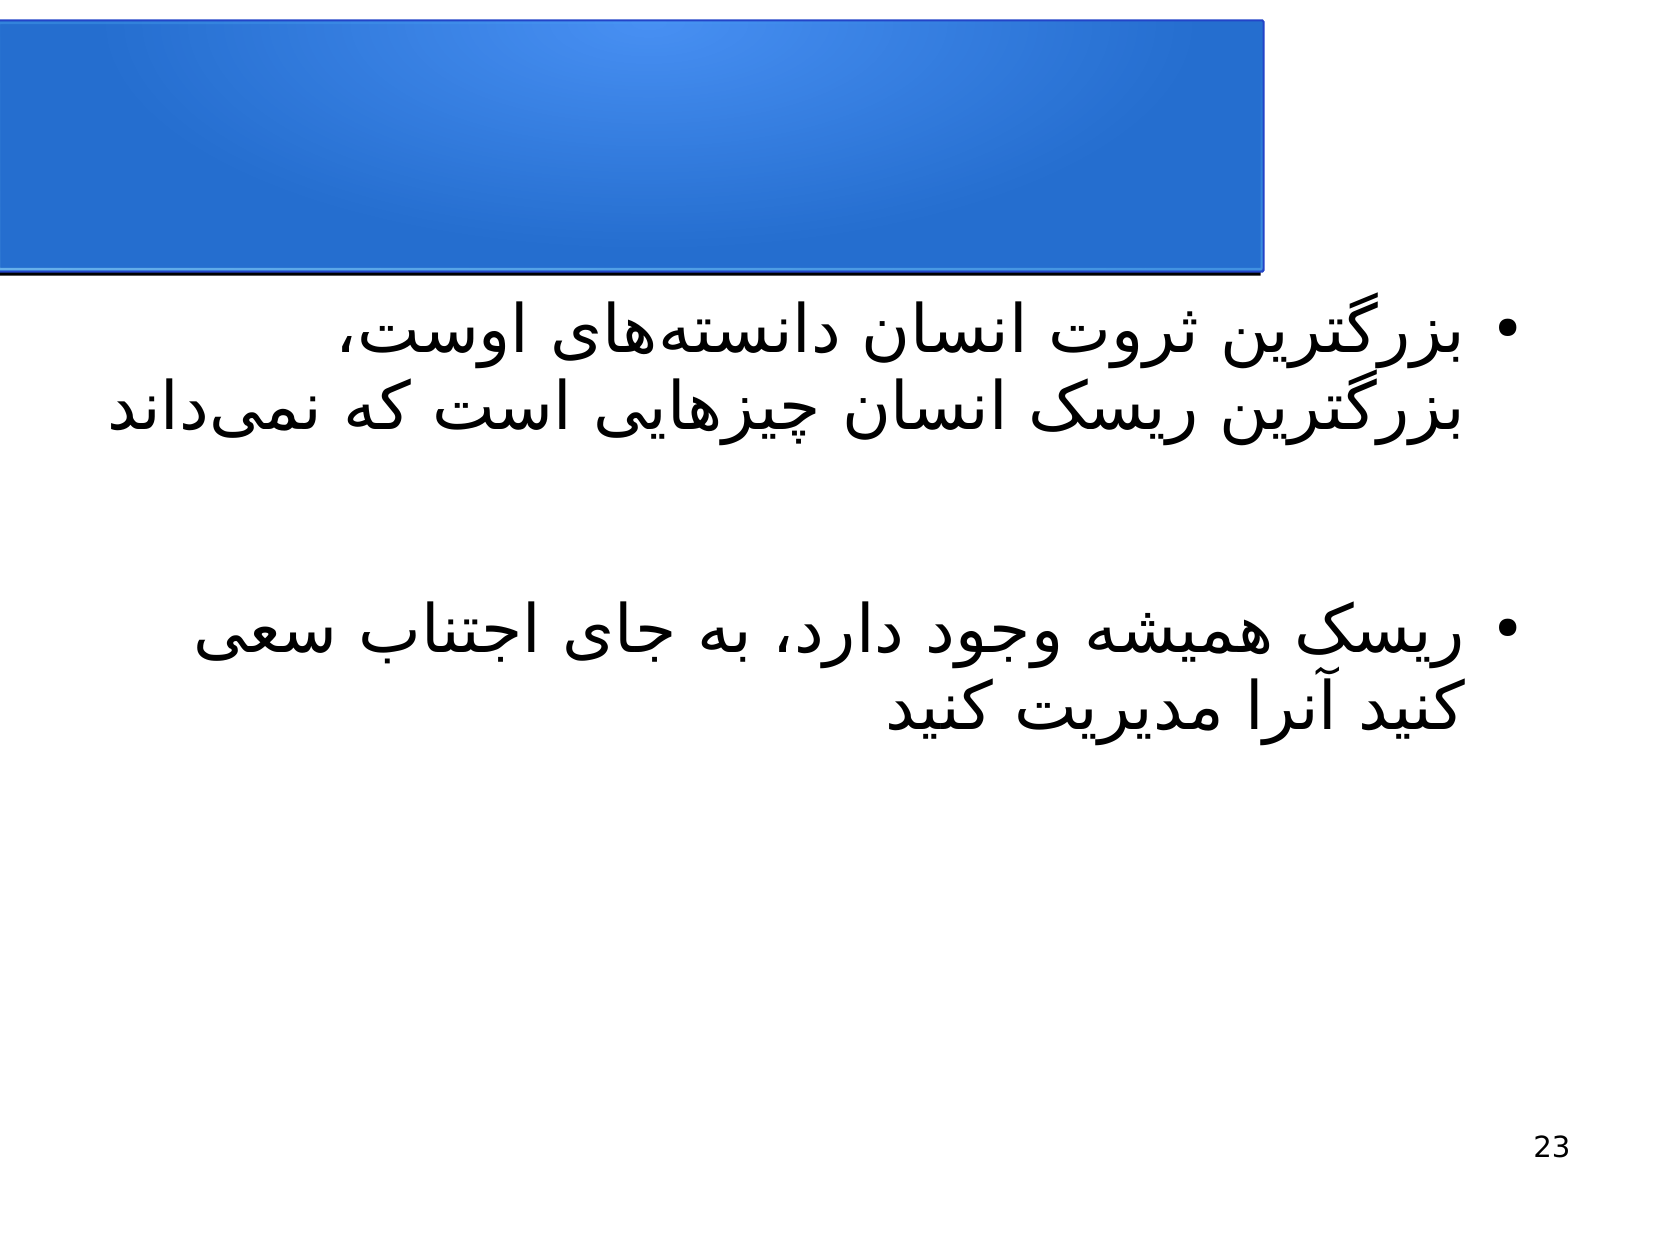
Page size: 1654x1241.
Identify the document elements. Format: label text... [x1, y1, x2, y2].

list بزرگترین ثروت انسان دانسته‌های اوست، بزرگترین ریسک انسان چیزهایی است که نمی‌داند ریسک همیشه وجود دارد، به جای اجتناب سعی کنید آنرا مدیریت کنید [82, 290, 1538, 1010]
